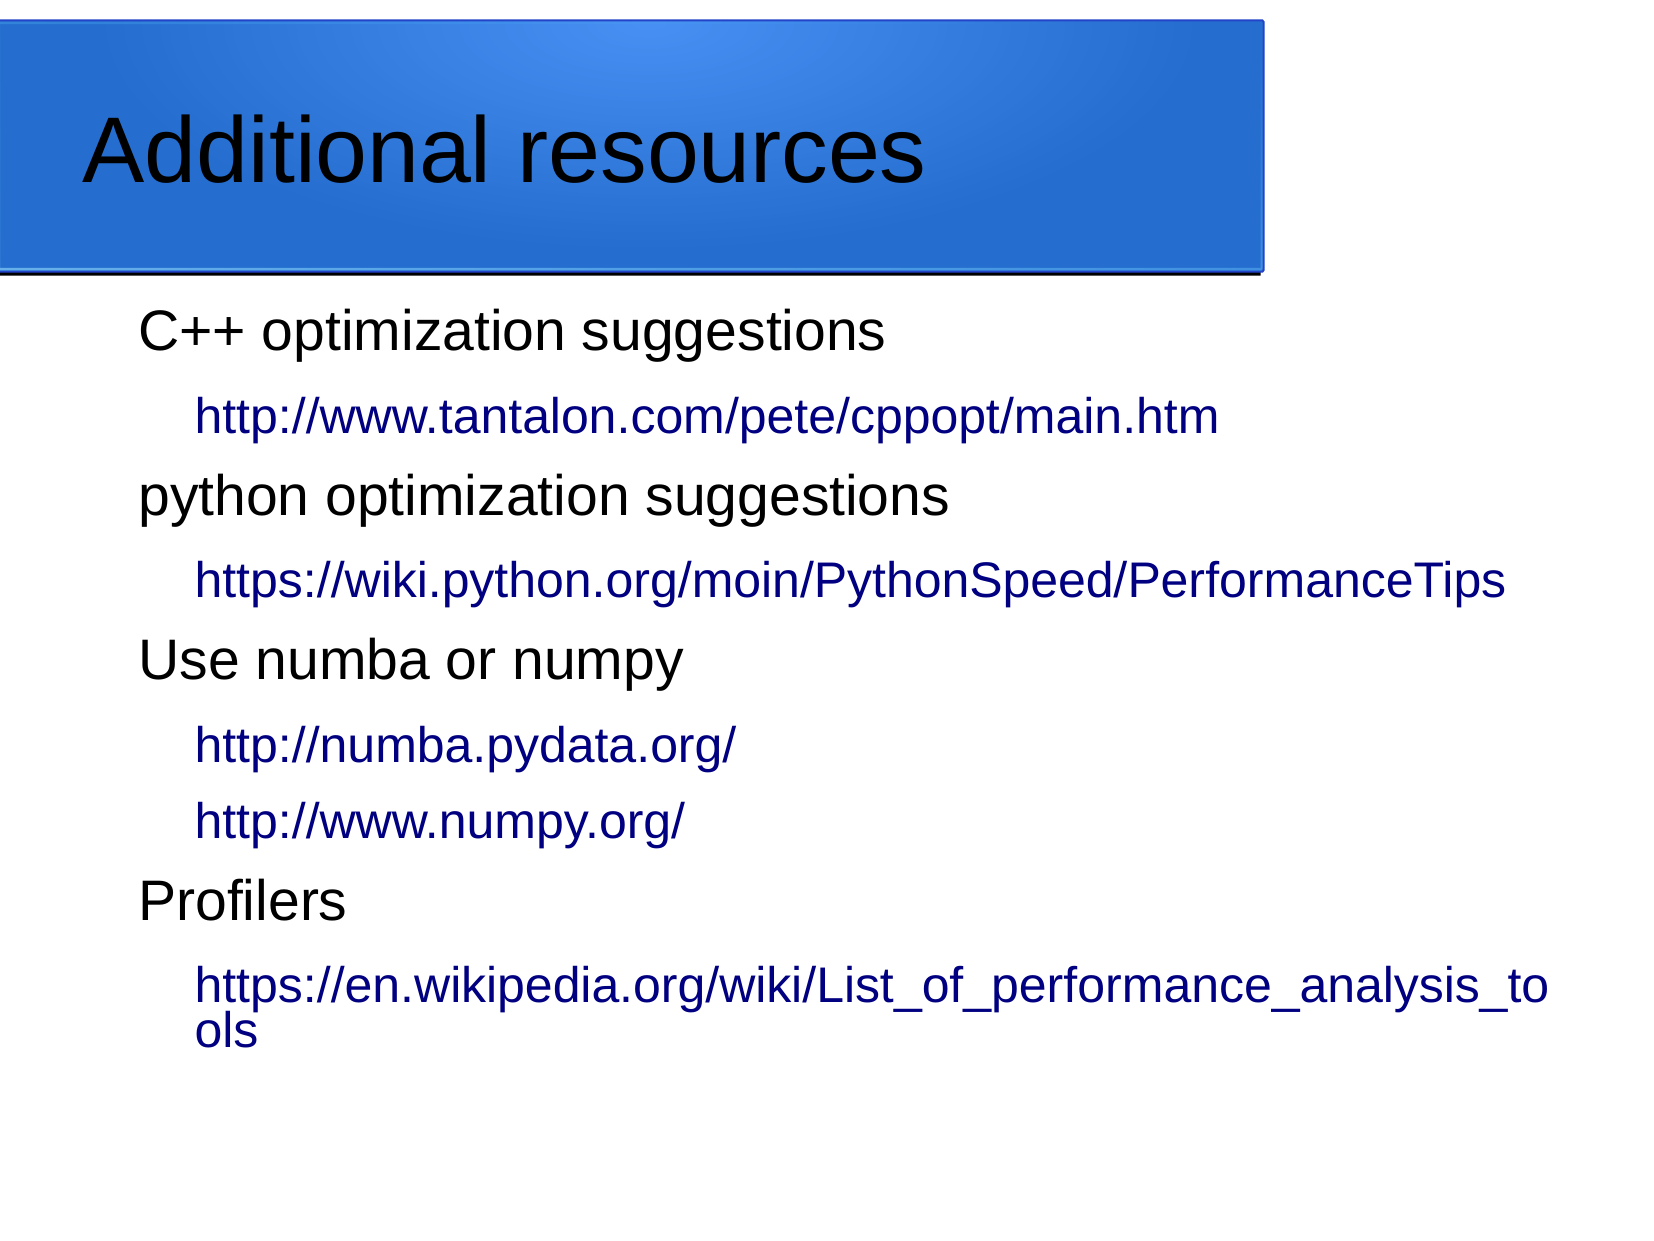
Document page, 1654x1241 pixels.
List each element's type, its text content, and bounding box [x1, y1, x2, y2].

title Additional resources [82, 47, 1234, 253]
list C++ optimization suggestions http://www.tantalon.com/pete/cppopt/main.htm python optimization suggestions https://wiki.python.org/moin/PythonSpeed/PerformanceTips Use numba or numpy http://numba.pydata.org/ http://www.numpy.org/ Profilers https://en.wikipedia.org/wiki/List_of_performance_analysis_tools [82, 299, 1571, 1019]
